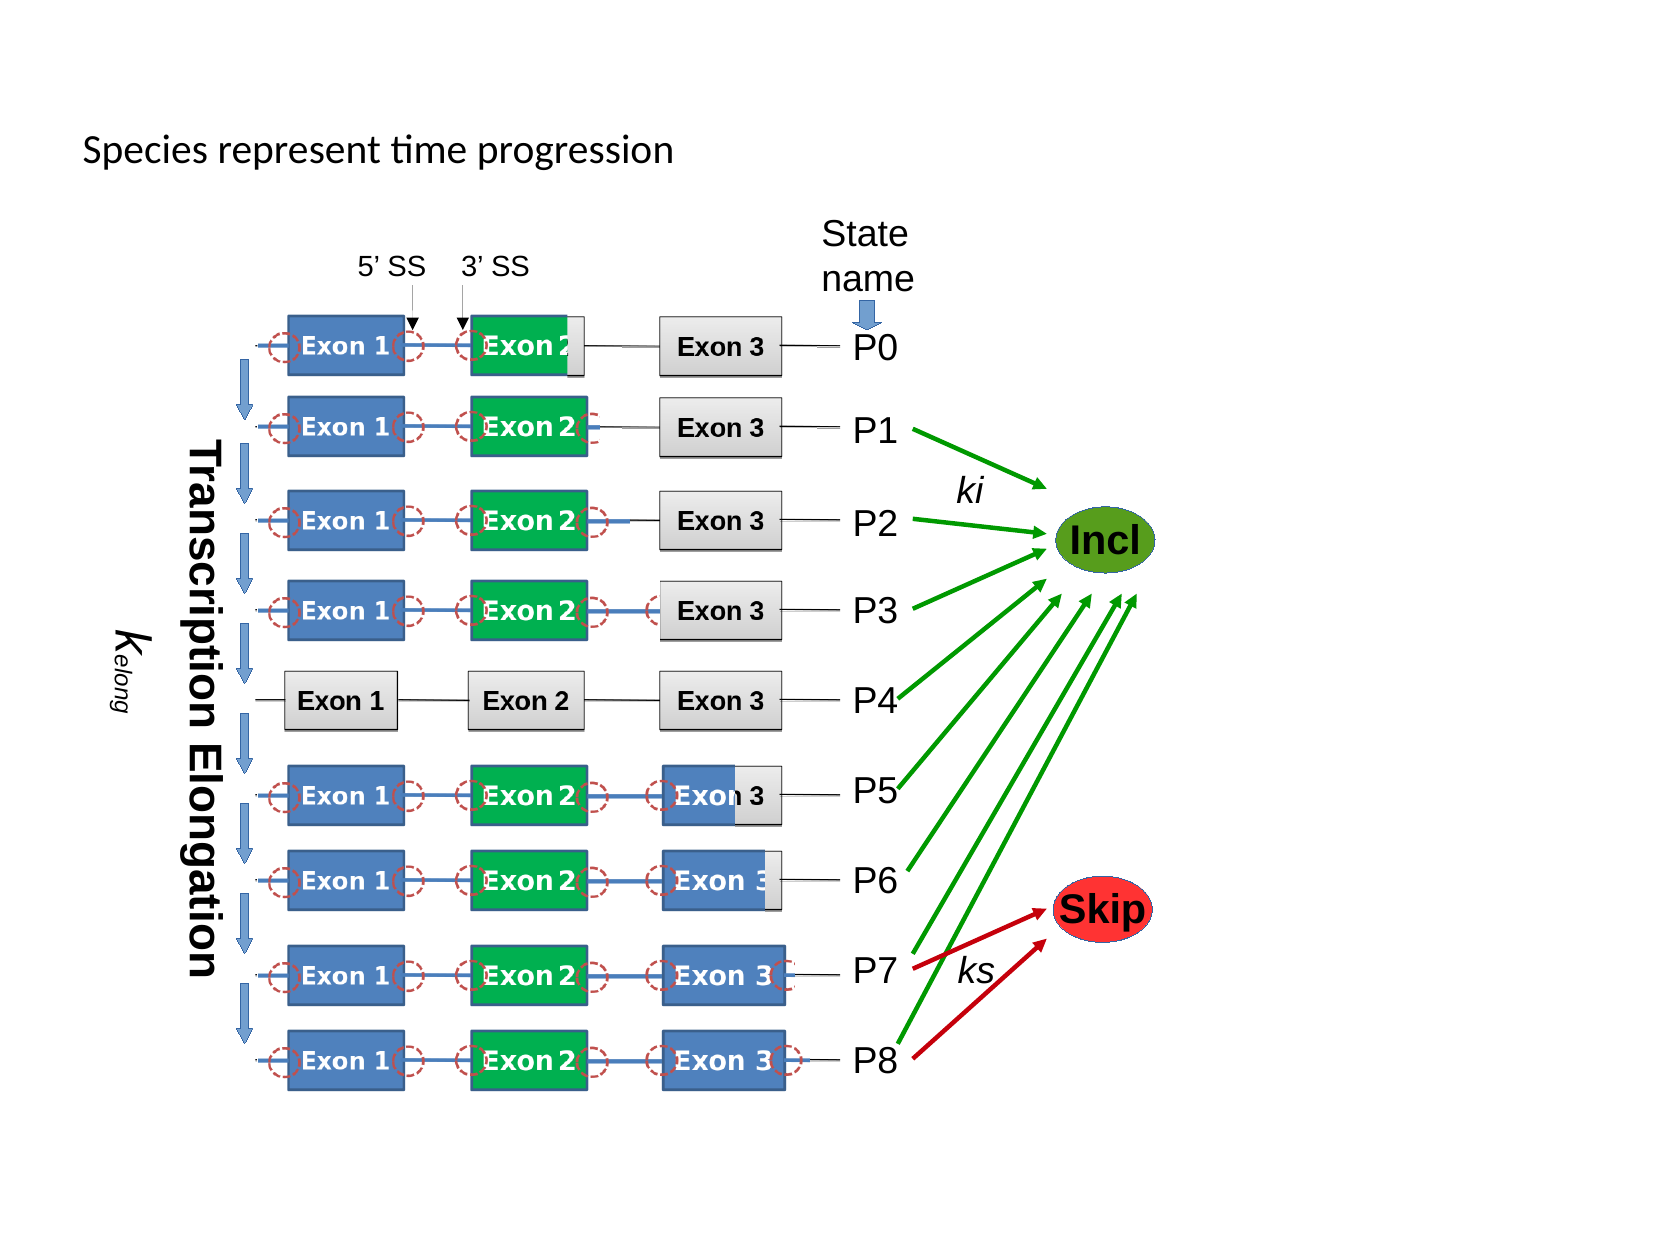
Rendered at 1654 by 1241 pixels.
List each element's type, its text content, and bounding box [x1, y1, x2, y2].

text_box [239, 623, 252, 684]
text_box [239, 443, 252, 504]
picture [252, 758, 841, 831]
text_box P3 [841, 578, 943, 636]
title Species represent time progression [82, 49, 1571, 257]
picture [252, 1023, 841, 1096]
picture [252, 938, 841, 1011]
text_box ki [941, 458, 1062, 516]
picture [252, 843, 841, 916]
text_box [852, 300, 882, 330]
picture [252, 663, 841, 736]
text_box [239, 533, 252, 594]
text_box P0 [837, 315, 943, 372]
text_box ks [942, 938, 1063, 996]
text_box [239, 803, 252, 864]
text_box 3’ SS [446, 240, 582, 300]
text_box Incl [1055, 506, 1156, 574]
text_box [239, 893, 252, 954]
picture [252, 573, 841, 646]
picture [252, 390, 841, 462]
text_box 5’ SS [342, 240, 446, 300]
text_box [236, 359, 252, 420]
text_box [239, 983, 252, 1044]
picture [252, 309, 841, 381]
text_box [239, 713, 252, 774]
text_box P2 [841, 491, 943, 549]
text_box Skip [1053, 876, 1153, 943]
picture [252, 483, 841, 556]
text_box P7 [841, 938, 942, 996]
text_box State name [806, 201, 972, 301]
text_box P8 [841, 1028, 943, 1086]
text_box P5 [841, 758, 943, 816]
text_box Transcription Elongation [121, 424, 239, 1046]
text_box P4 [841, 668, 943, 726]
text_box P1 [841, 398, 943, 456]
text_box kelong [116, 711, 121, 736]
text_box P6 [841, 848, 943, 906]
